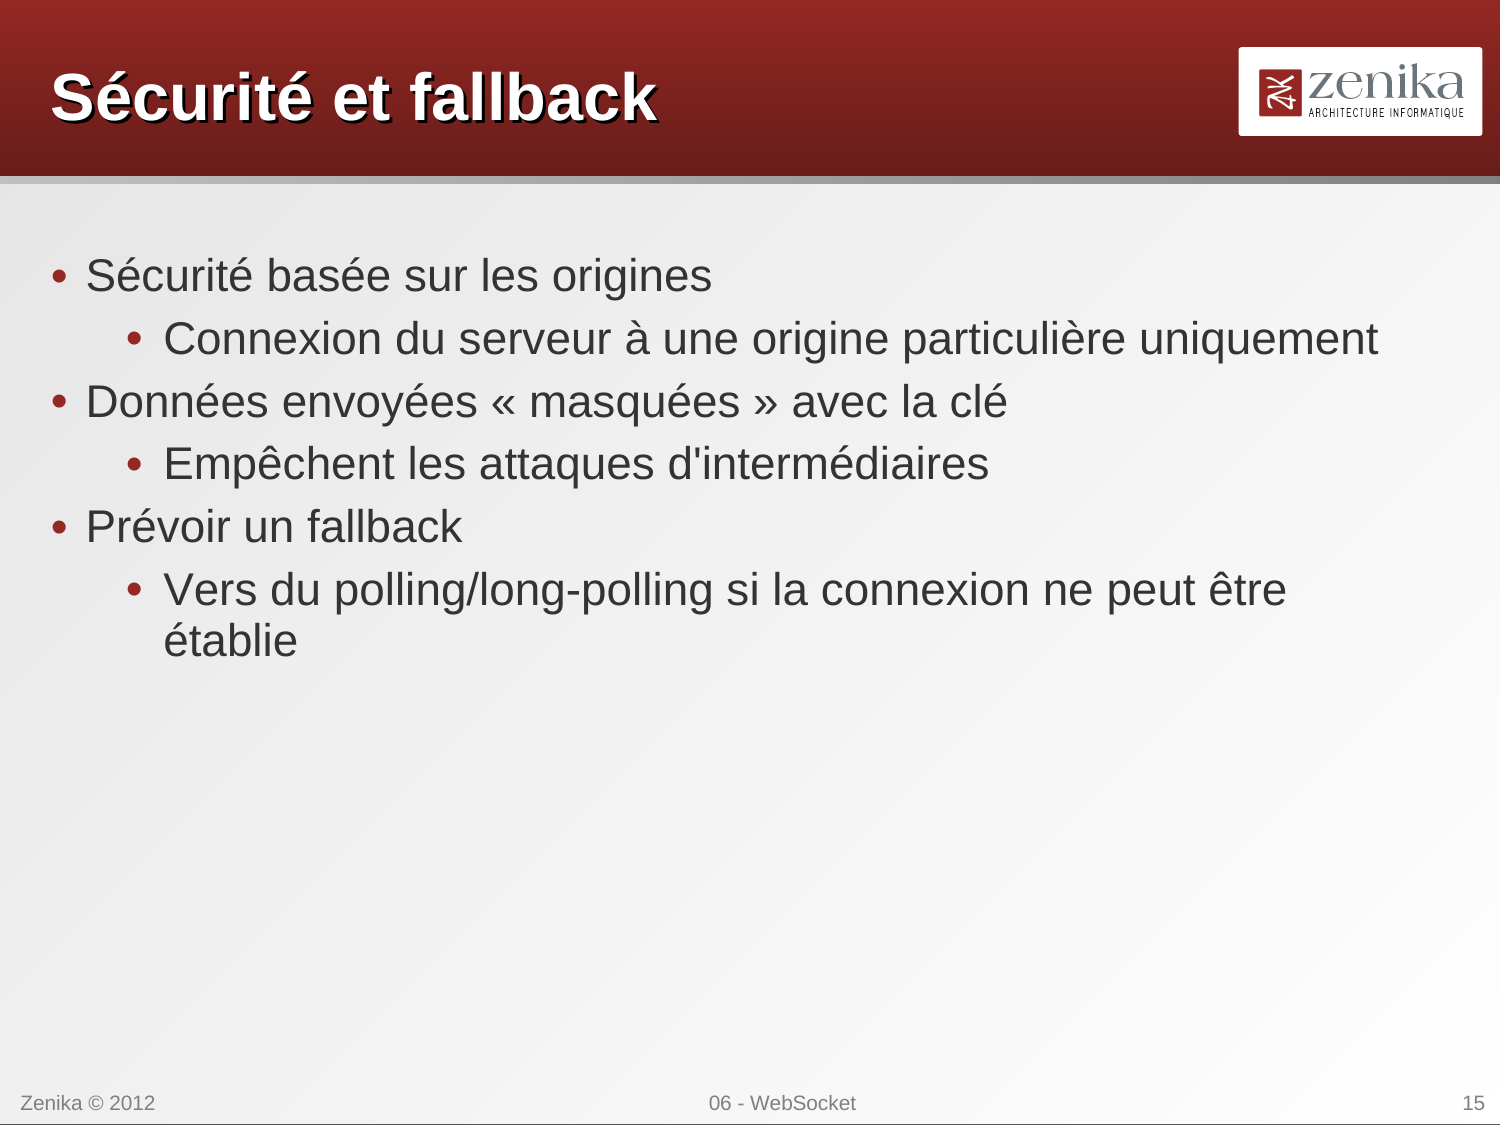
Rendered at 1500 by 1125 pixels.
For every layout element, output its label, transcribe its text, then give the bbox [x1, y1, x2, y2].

title Sécurité et fallback [50, 15, 1206, 180]
list Sécurité basée sur les origines Connexion du serveur à une origine particulière uniquement Données envoyées « masquées » avec la clé Empêchent les attaques d'intermédiaires Prévoir un fallback Vers du polling/long-polling si la connexion ne peut être établie [50, 250, 1435, 1079]
picture [1257, 58, 1464, 125]
